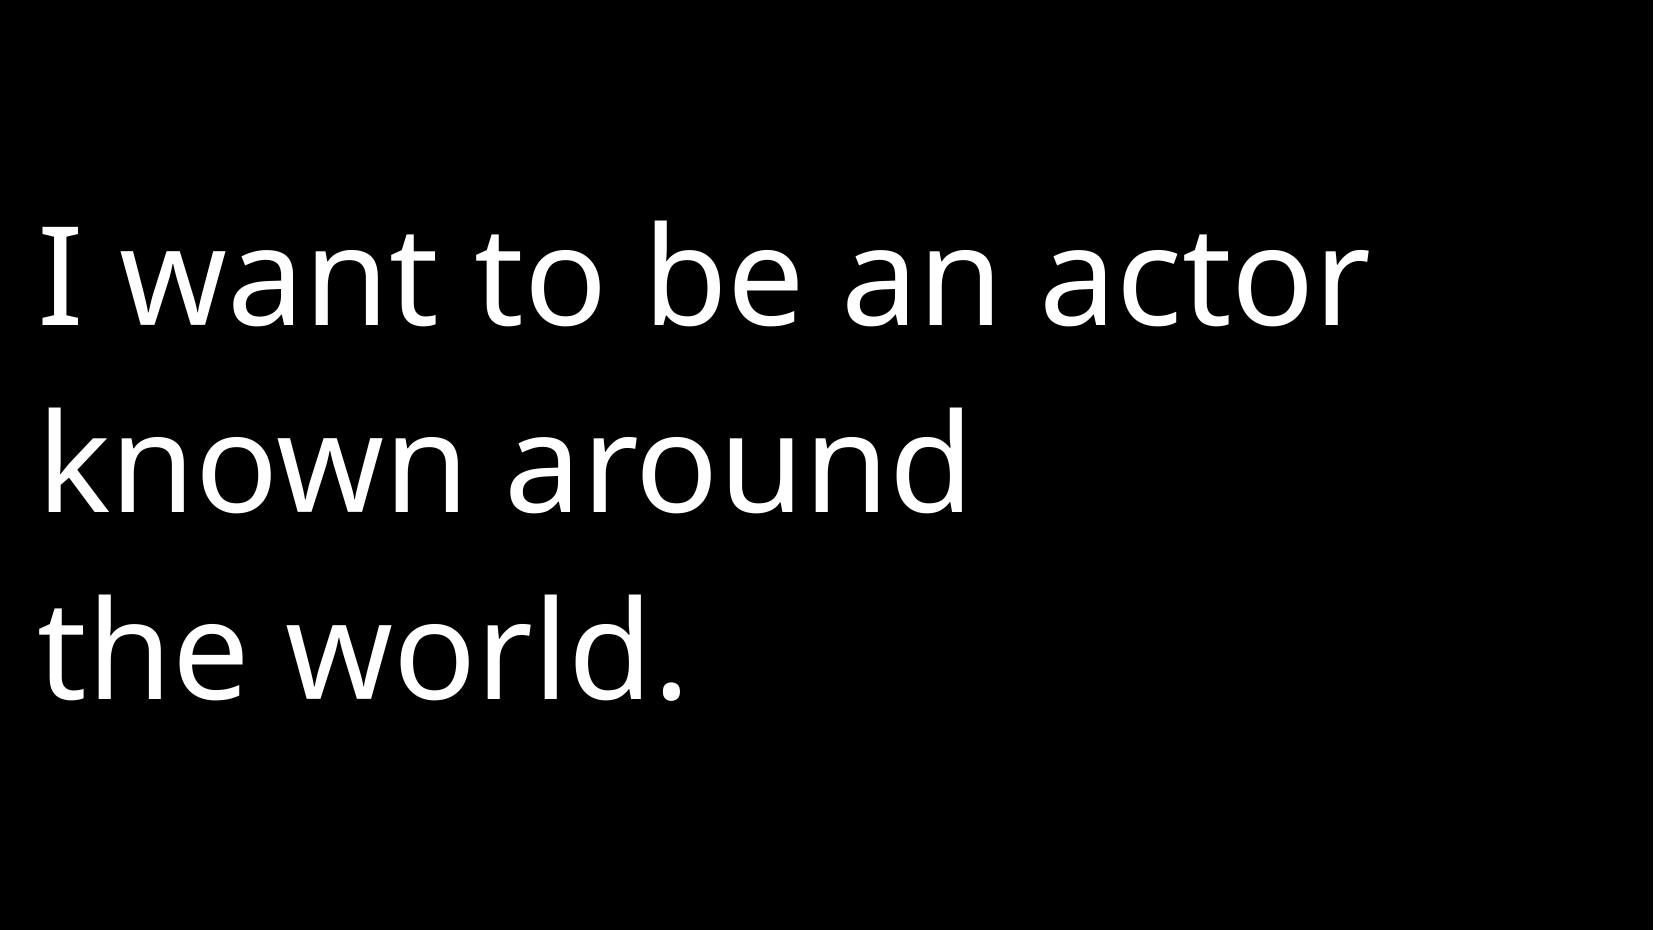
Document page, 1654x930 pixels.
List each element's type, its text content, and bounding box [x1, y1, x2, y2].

title I want to be an actor known around the world. [37, 19, 1612, 900]
